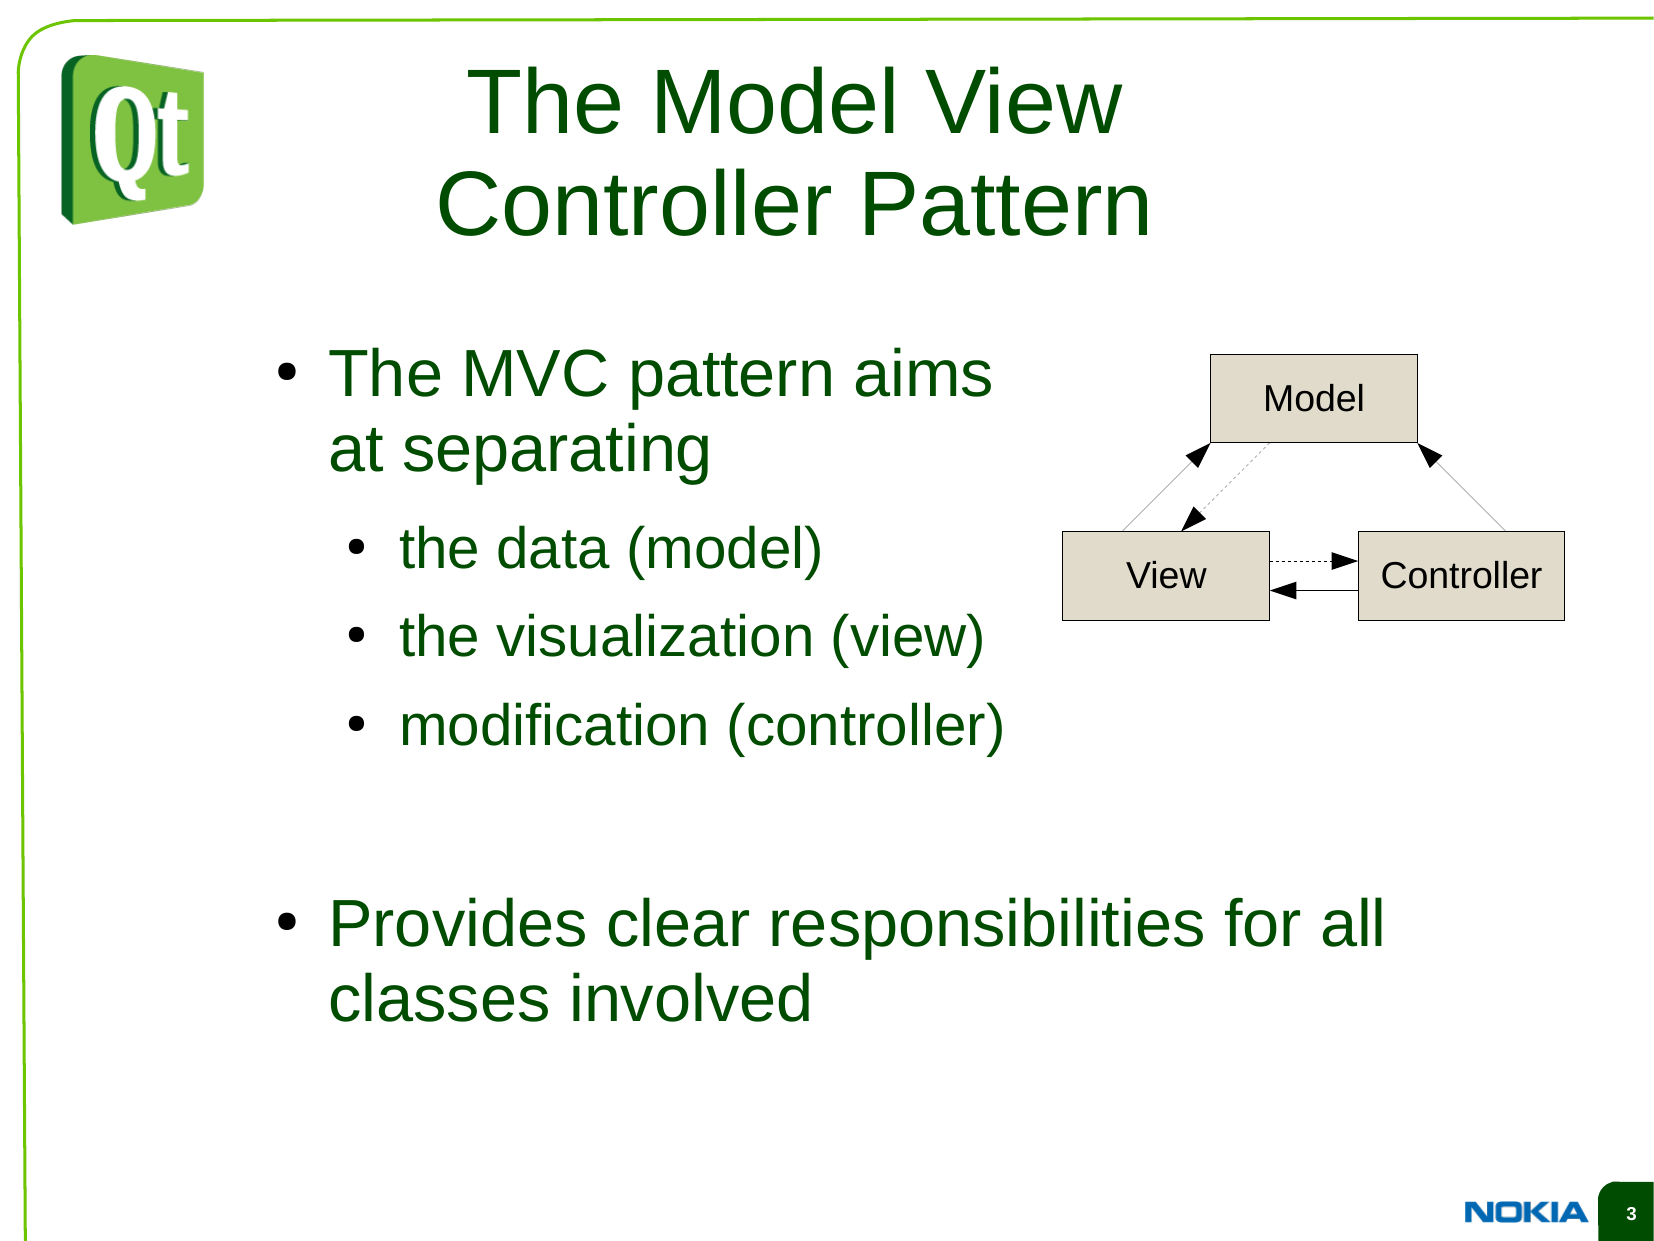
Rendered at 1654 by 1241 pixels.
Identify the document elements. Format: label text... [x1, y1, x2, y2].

text_box Model [1210, 354, 1418, 443]
text_box Controller [1358, 531, 1565, 621]
text_box View [1062, 531, 1270, 621]
list The MVC pattern aims at separating the data (model) the visualization (view) modification (controller) Provides clear responsibilities for all classes involved [257, 336, 1577, 1156]
picture [61, 55, 204, 225]
title The Model View Controller Pattern [257, 50, 1333, 256]
picture [1465, 1201, 1589, 1223]
